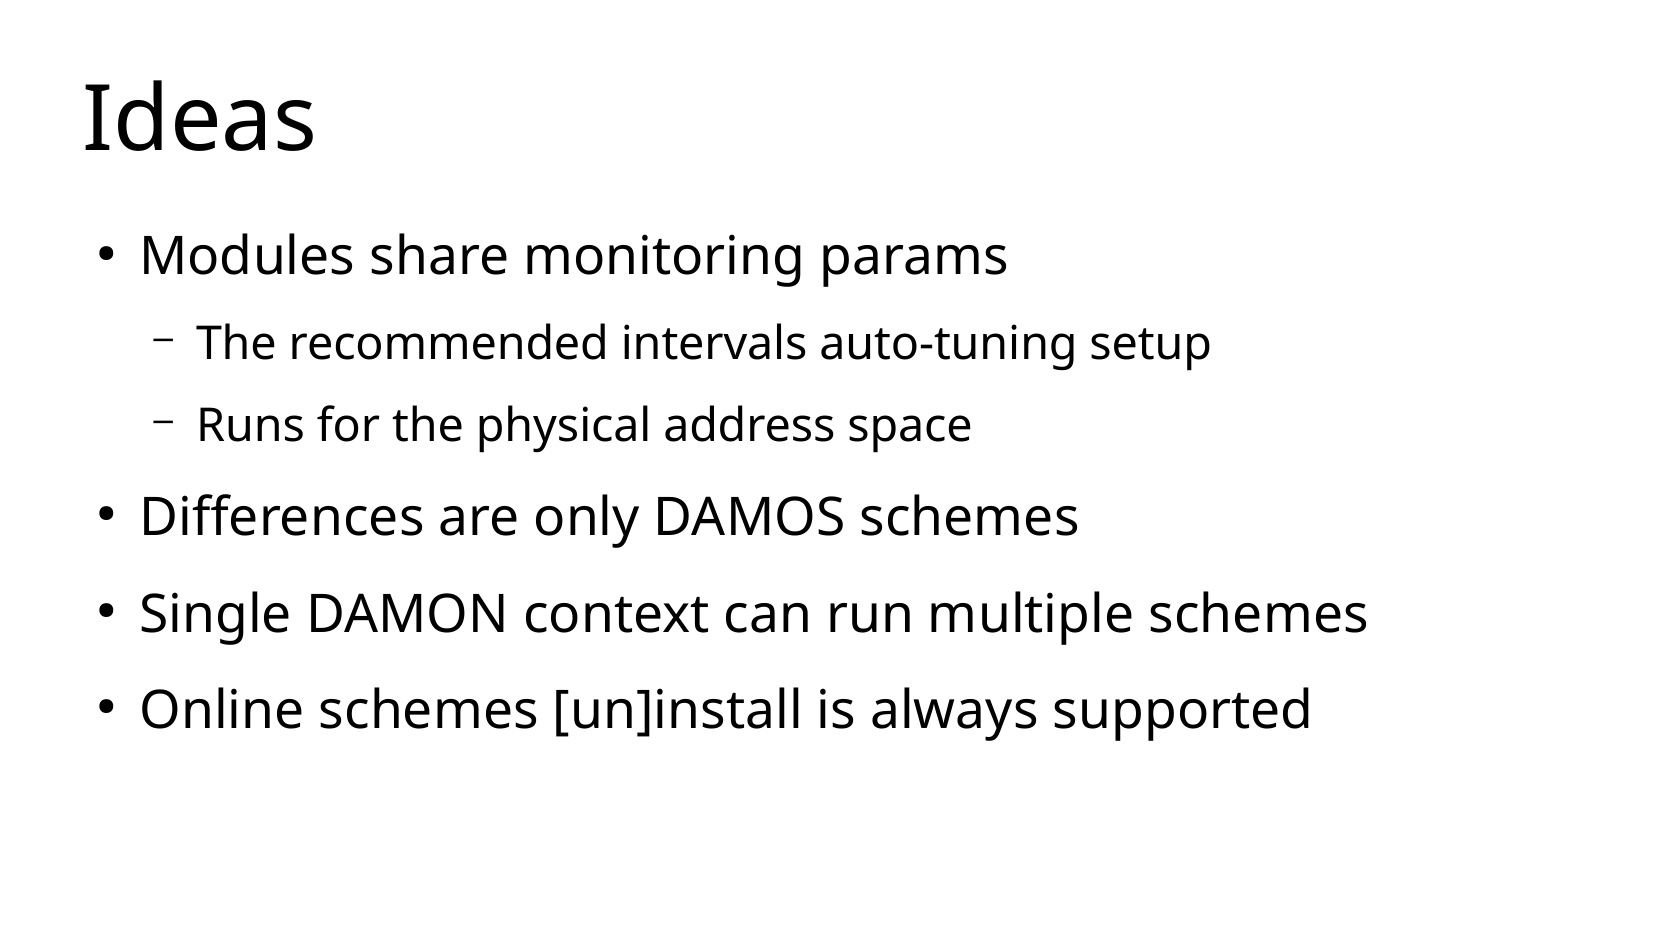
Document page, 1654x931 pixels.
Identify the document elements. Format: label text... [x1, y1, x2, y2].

title Ideas [82, 37, 1571, 193]
list Modules share monitoring params The recommended intervals auto-tuning setup Runs for the physical address space Differences are only DAMOS schemes Single DAMON context can run multiple schemes Online schemes [un]install is always supported [82, 217, 1571, 758]
